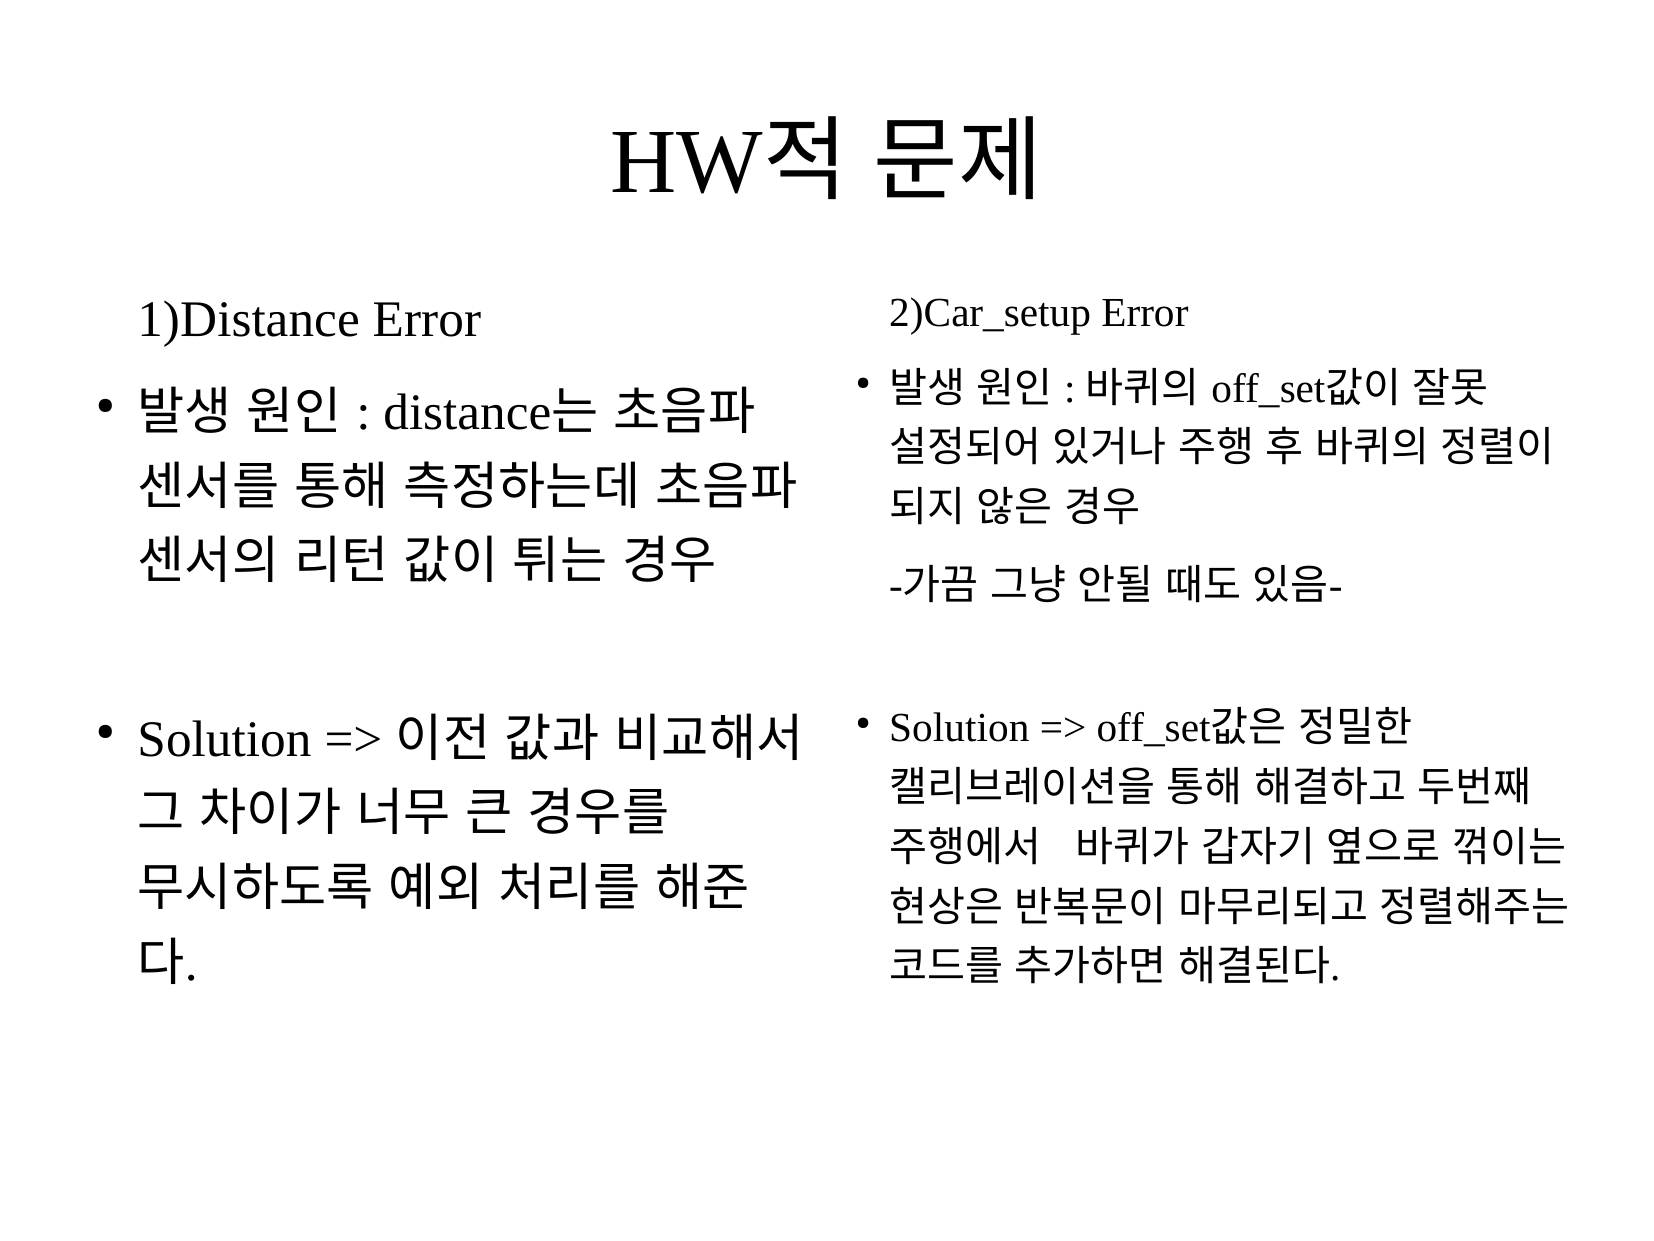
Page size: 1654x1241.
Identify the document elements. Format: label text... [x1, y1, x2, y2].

list 1)Distance Error 발생 원인 : distance는 초음파 센서를 통해 측정하는데 초음파 센서의 리턴 값이 튀는 경우 Solution => 이전 값과 비교해서 그 차이가 너무 큰 경우를 무시하도록 예외 처리를 해준다. [82, 290, 809, 1010]
title HW적 문제 [82, 49, 1571, 257]
list 2)Car_setup Error 발생 원인 : 바퀴의 off_set값이 잘못 설정되어 있거나 주행 후 바퀴의 정렬이 되지 않은 경우 -가끔 그냥 안될 때도 있음- Solution => off_set값은 정밀한 캘리브레이션을 통해 해결하고 두번째 주행에서 바퀴가 갑자기 옆으로 꺾이는 현상은 반복문이 마무리되고 정렬해주는 코드를 추가하면 해결된다. [845, 290, 1572, 1010]
